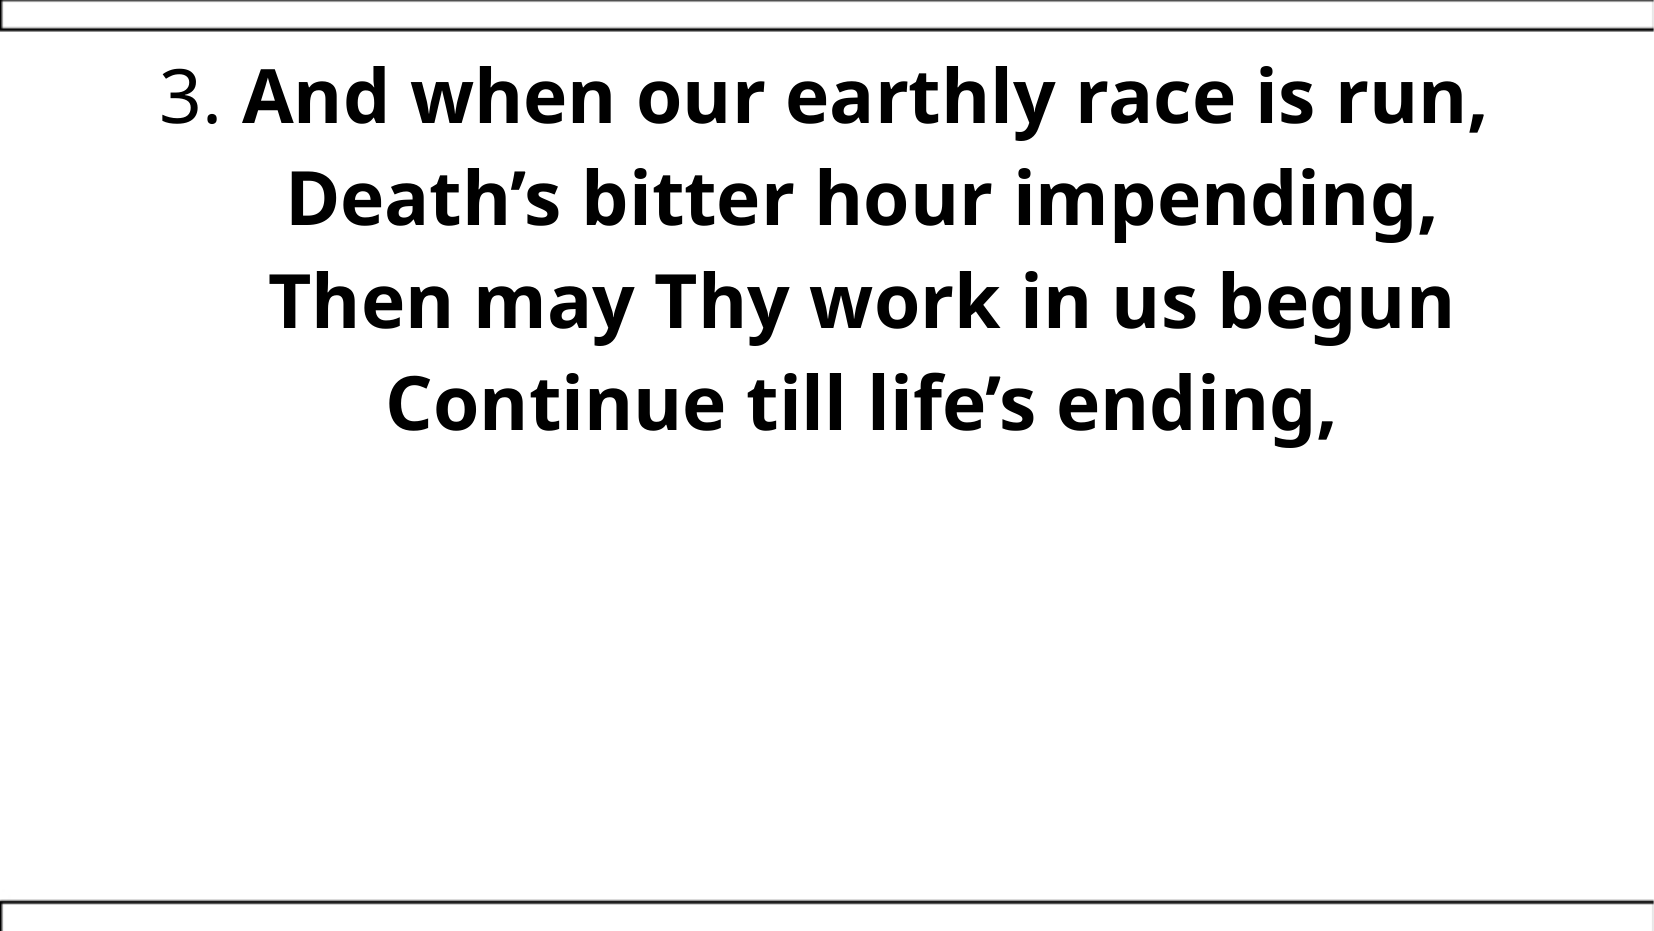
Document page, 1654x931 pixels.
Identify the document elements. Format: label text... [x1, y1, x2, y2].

picture [0, 0, 1654, 931]
text_box 3. And when our earthly race is run, Death’s bitter hour impending, Then may Thy work in us begun Continue till life’s ending, [90, 35, 1561, 451]
